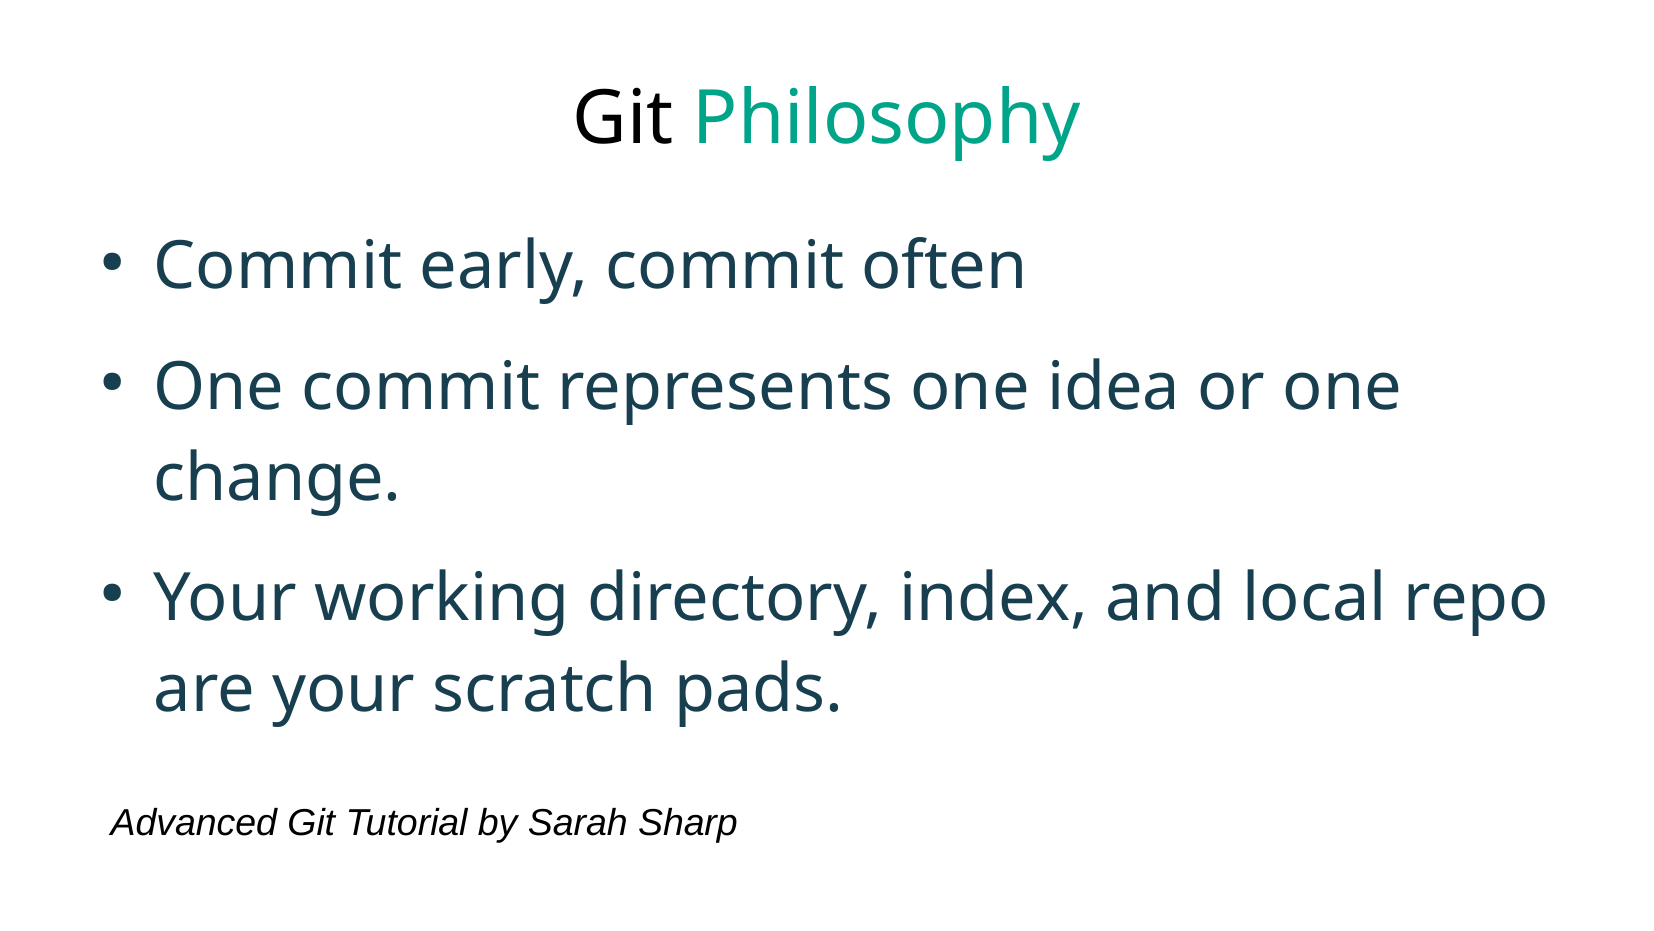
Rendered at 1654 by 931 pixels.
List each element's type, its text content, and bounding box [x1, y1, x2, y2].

title Git Philosophy [82, 37, 1571, 193]
text_box Advanced Git Tutorial by Sarah Sharp [95, 794, 921, 852]
list Commit early, commit often One commit represents one idea or one change. Your working directory, index, and local repo are your scratch pads. [82, 217, 1571, 758]
